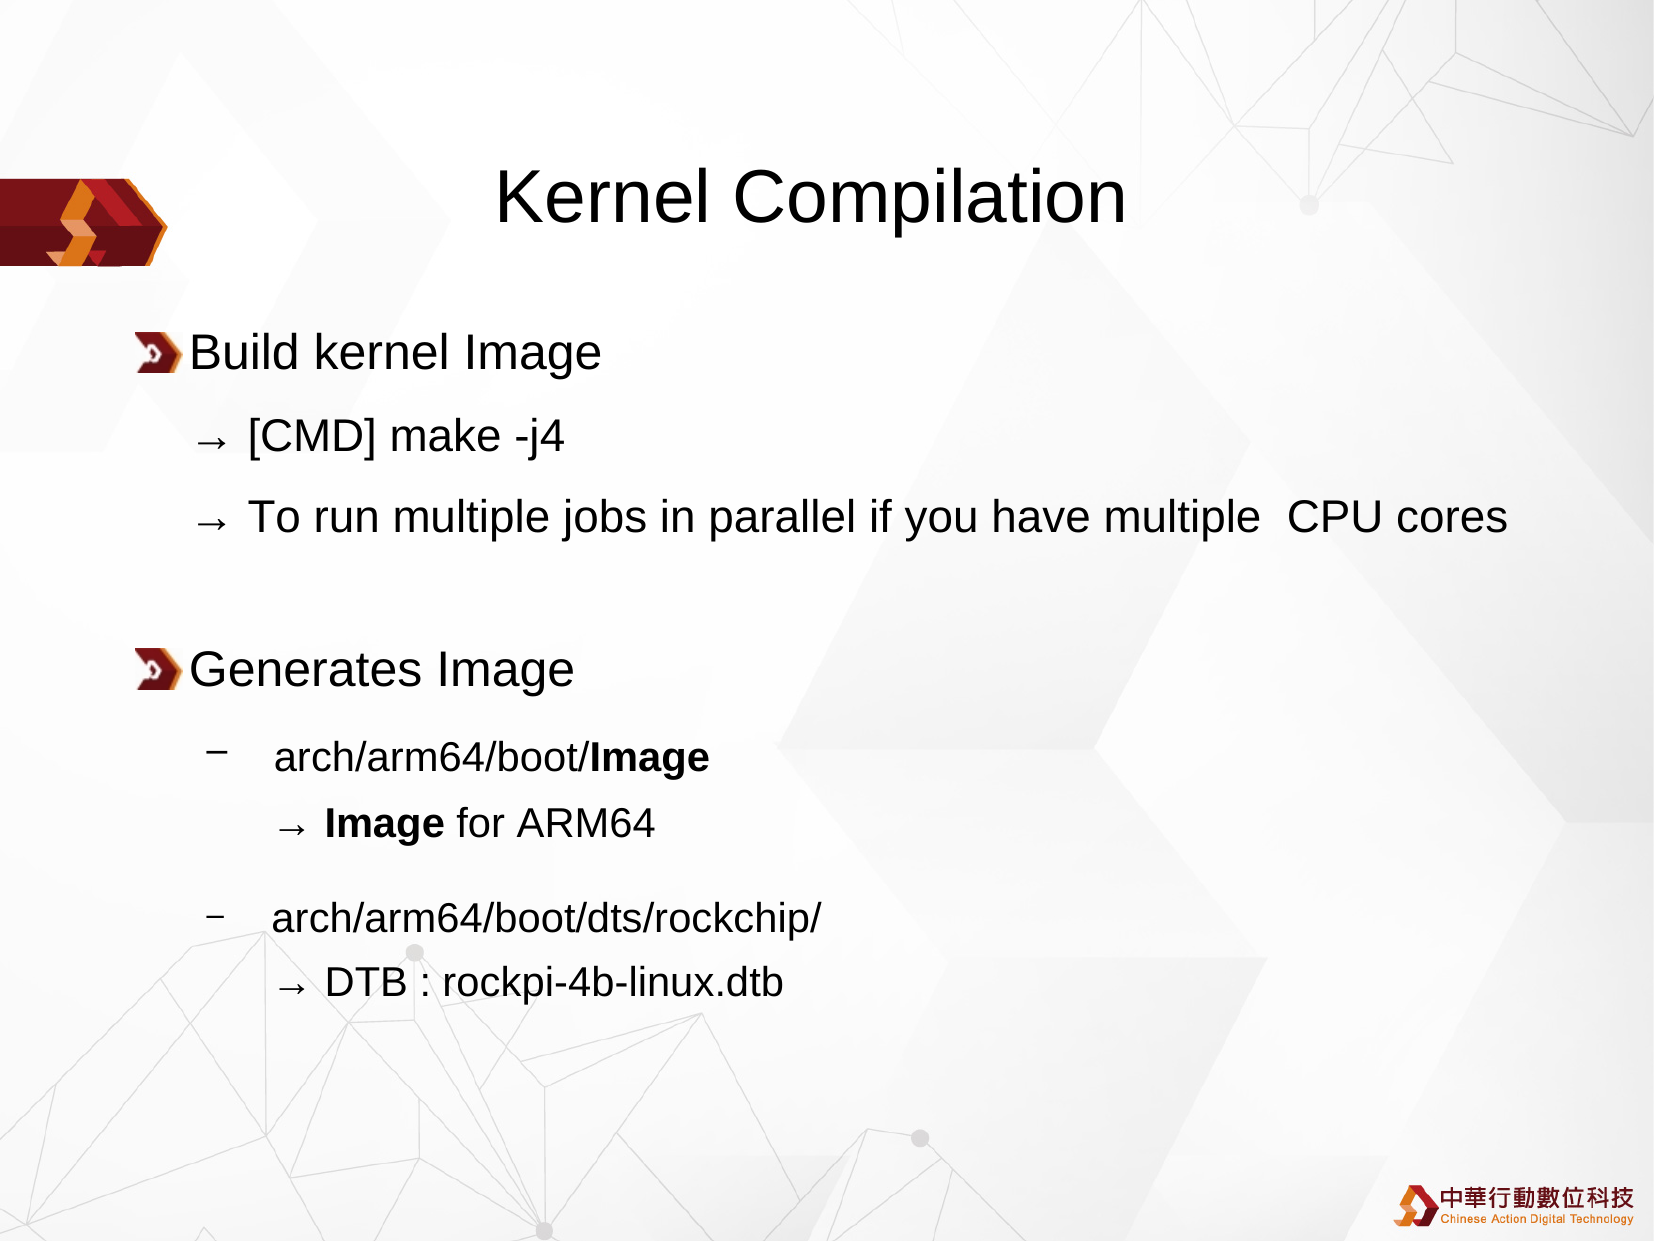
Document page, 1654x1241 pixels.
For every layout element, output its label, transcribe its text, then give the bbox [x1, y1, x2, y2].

list Build kernel Image → [CMD] make -j4 → To run multiple jobs in parallel if you have multiple CPU cores Generates Image arch/arm64/boot/Image → Image for ARM64 arch/arm64/boot/dts/rockchip/ → DTB : rockpi-4b-linux.dtb [118, 324, 1571, 1084]
picture [0, 0, 1654, 1241]
title Kernel Compilation [118, 112, 1506, 281]
